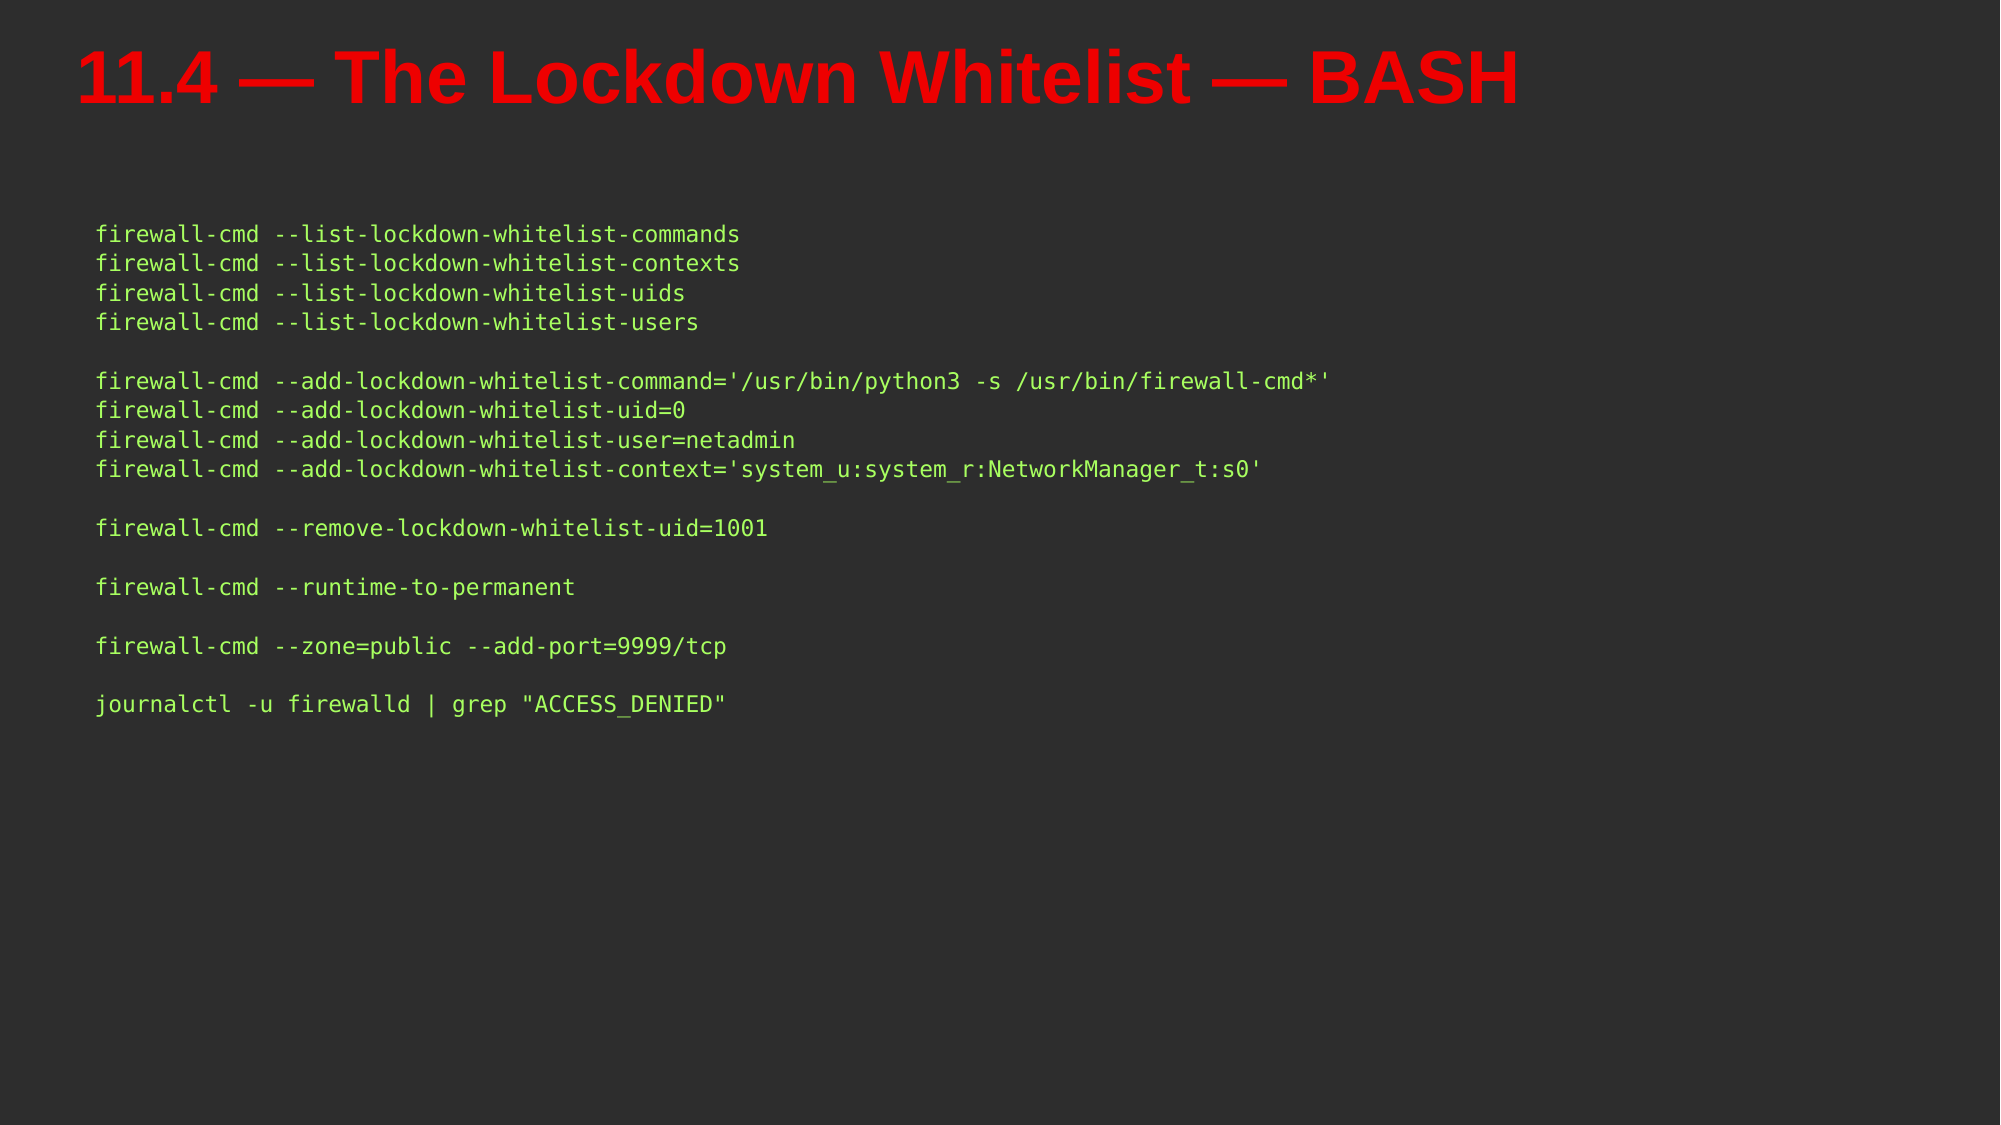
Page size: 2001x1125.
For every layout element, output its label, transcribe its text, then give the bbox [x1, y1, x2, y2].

text_box 11.4 — The Lockdown Whitelist — BASH [59, 23, 1942, 178]
text_box firewall-cmd --list-lockdown-whitelist-commands firewall-cmd --list-lockdown-whitelist-contexts firewall-cmd --list-lockdown-whitelist-uids firewall-cmd --list-lockdown-whitelist-users firewall-cmd --add-lockdown-whitelist-command='/usr/bin/python3 -s /usr/bin/firewall-cmd*' firewall-cmd --add-lockdown-whitelist-uid=0 firewall-cmd --add-lockdown-whitelist-user=netadmin firewall-cmd --add-lockdown-whitelist-context='system_u:system_r:NetworkManager_t:s0' firewall-cmd --remove-lockdown-whitelist-uid=1001 firewall-cmd --runtime-to-permanent firewall-cmd --zone=public --add-port=9999/tcp journalctl -u firewalld | grep "ACCESS_DENIED" [59, 194, 1942, 1093]
